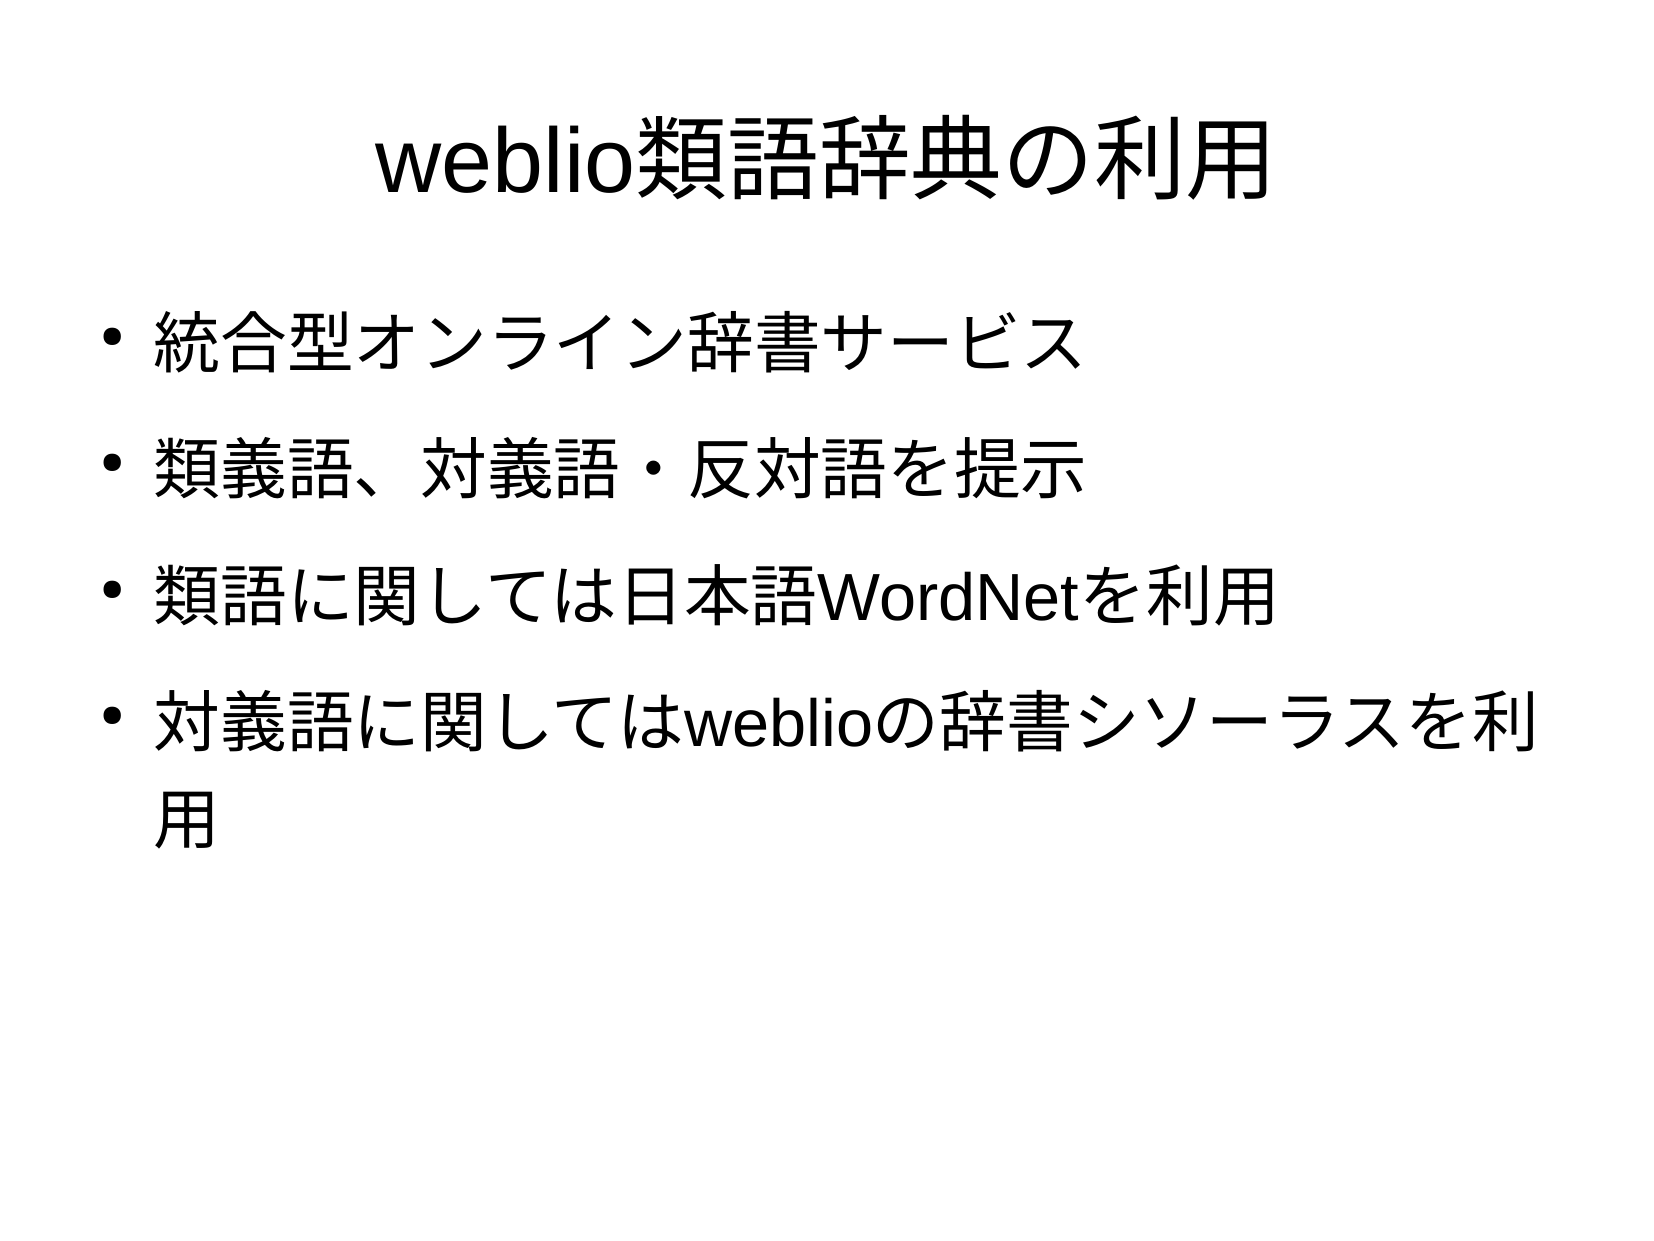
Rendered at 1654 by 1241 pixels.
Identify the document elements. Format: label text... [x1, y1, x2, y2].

list 統合型オンライン辞書サービス 類義語、対義語・反対語を提示 類語に関しては日本語WordNetを利用 対義語に関してはweblioの辞書シソーラスを利用 [82, 290, 1571, 1010]
title weblio類語辞典の利用 [82, 49, 1571, 257]
